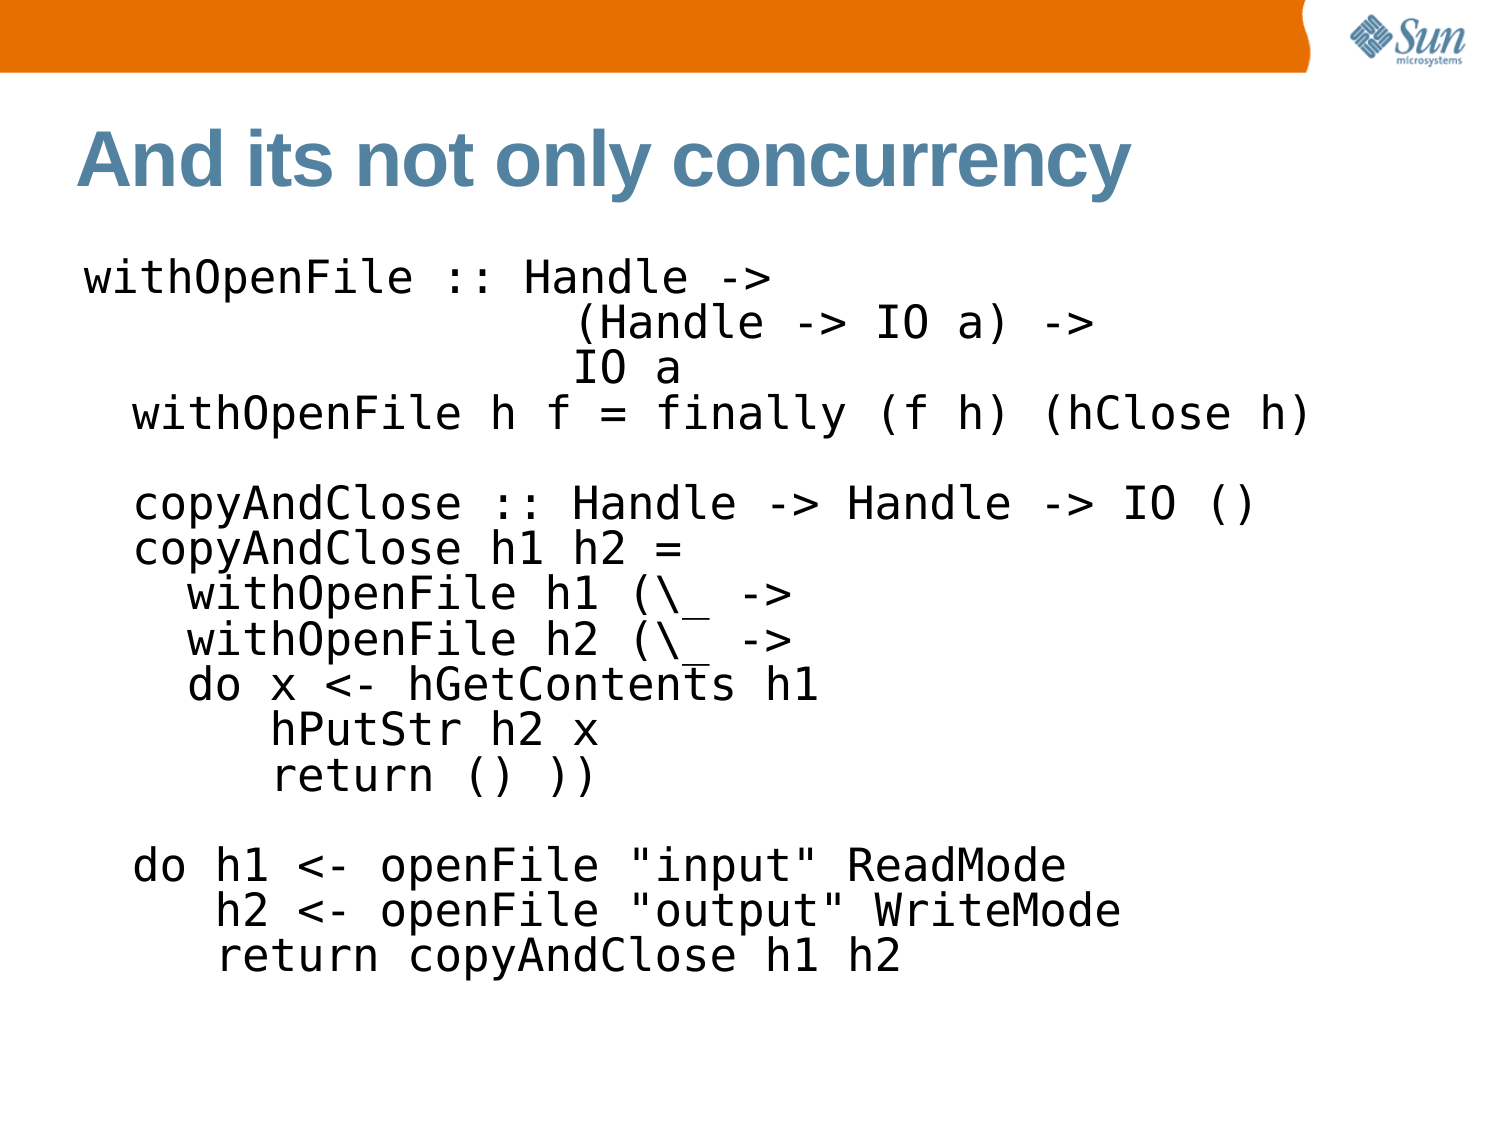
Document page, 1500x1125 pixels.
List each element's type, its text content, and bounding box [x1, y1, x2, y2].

title And its not only concurrency [75, 122, 1438, 227]
list withOpenFile :: Handle -> (Handle -> IO a) -> IO a withOpenFile h f = finally (f h) (hClose h) copyAndClose :: Handle -> Handle -> IO () copyAndClose h1 h2 = withOpenFile h1 (\_ -> withOpenFile h2 (\_ -> do x <- hGetContents h1 hPutStr h2 x return () )) do h1 <- openFile "input" ReadMode h2 <- openFile "output" WriteMode return copyAndClose h1 h2 [64, 257, 1402, 1017]
picture [0, 0, 1500, 75]
